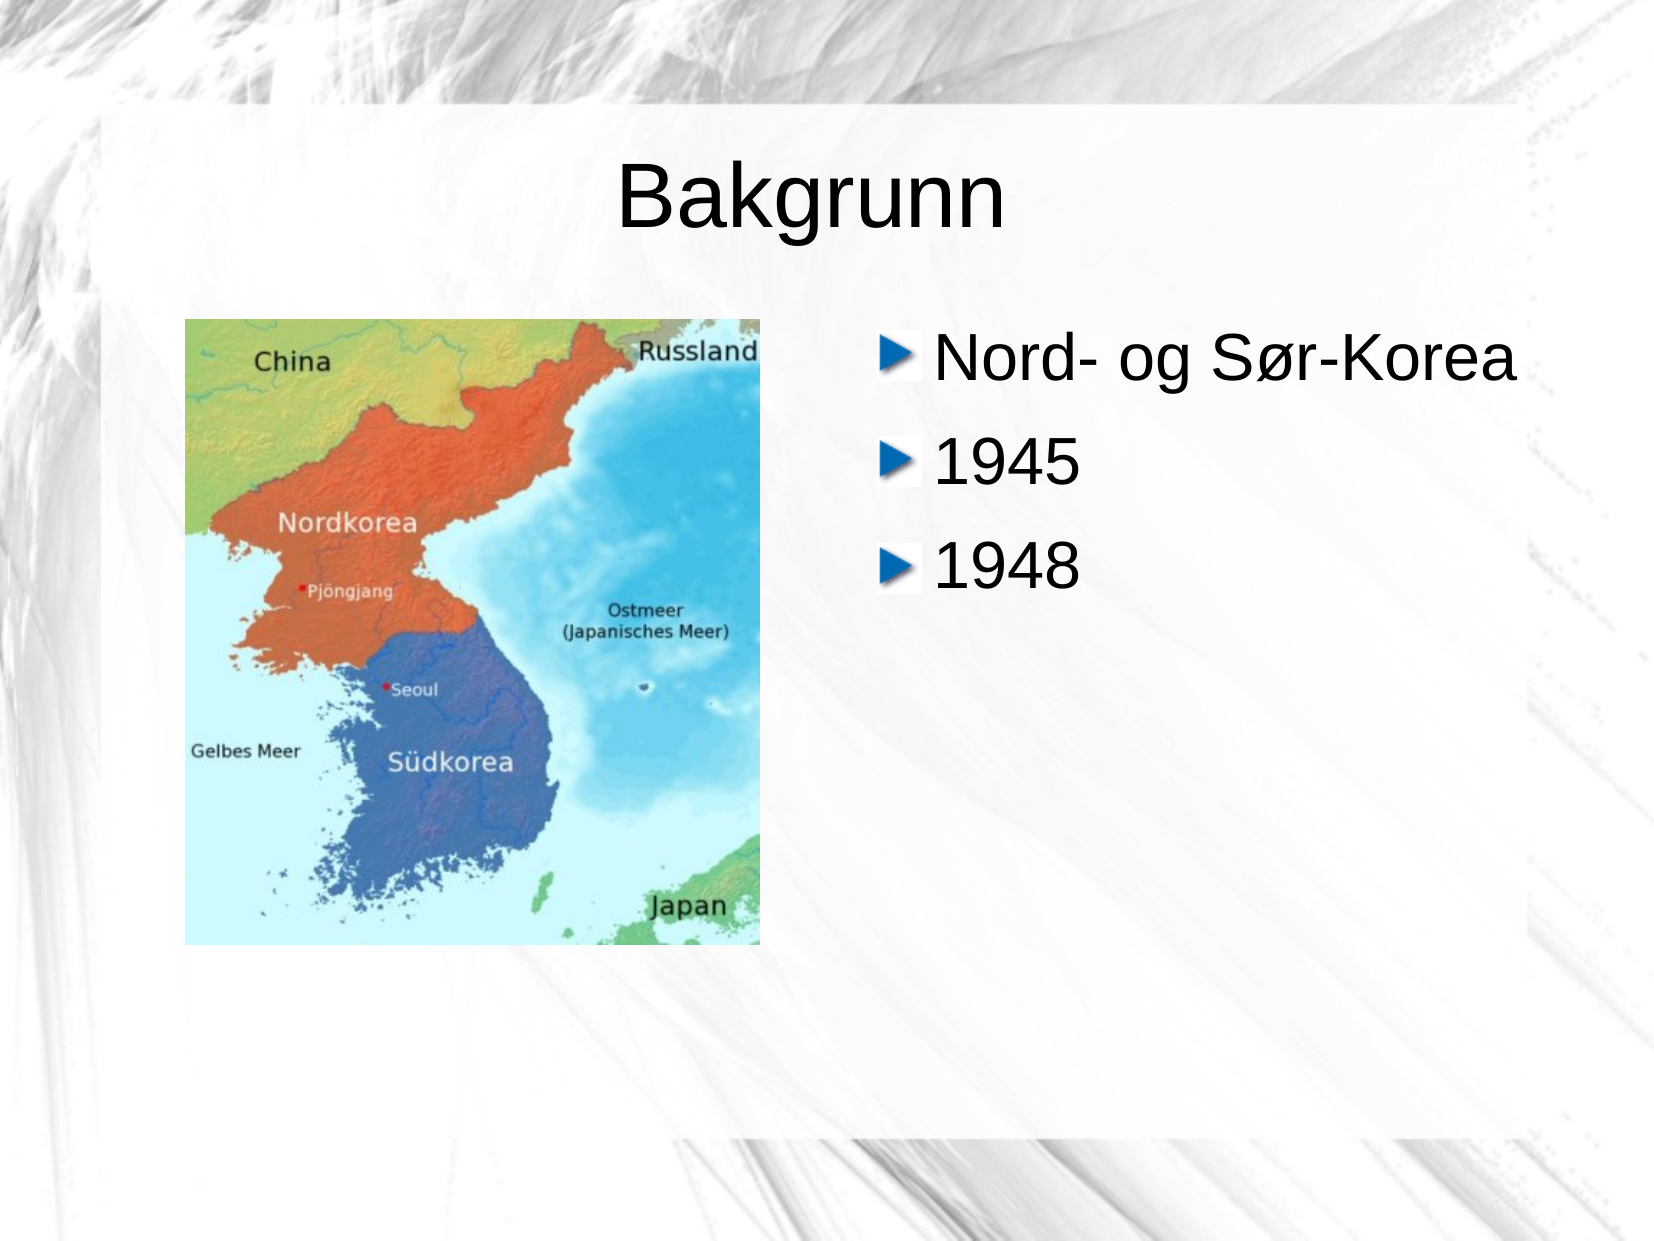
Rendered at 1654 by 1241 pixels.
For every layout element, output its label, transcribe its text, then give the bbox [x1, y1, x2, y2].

picture [0, 0, 1654, 1241]
title Bakgrunn [118, 112, 1506, 281]
list Nord- og Sør-Korea 1945 1948 [862, 319, 1572, 945]
